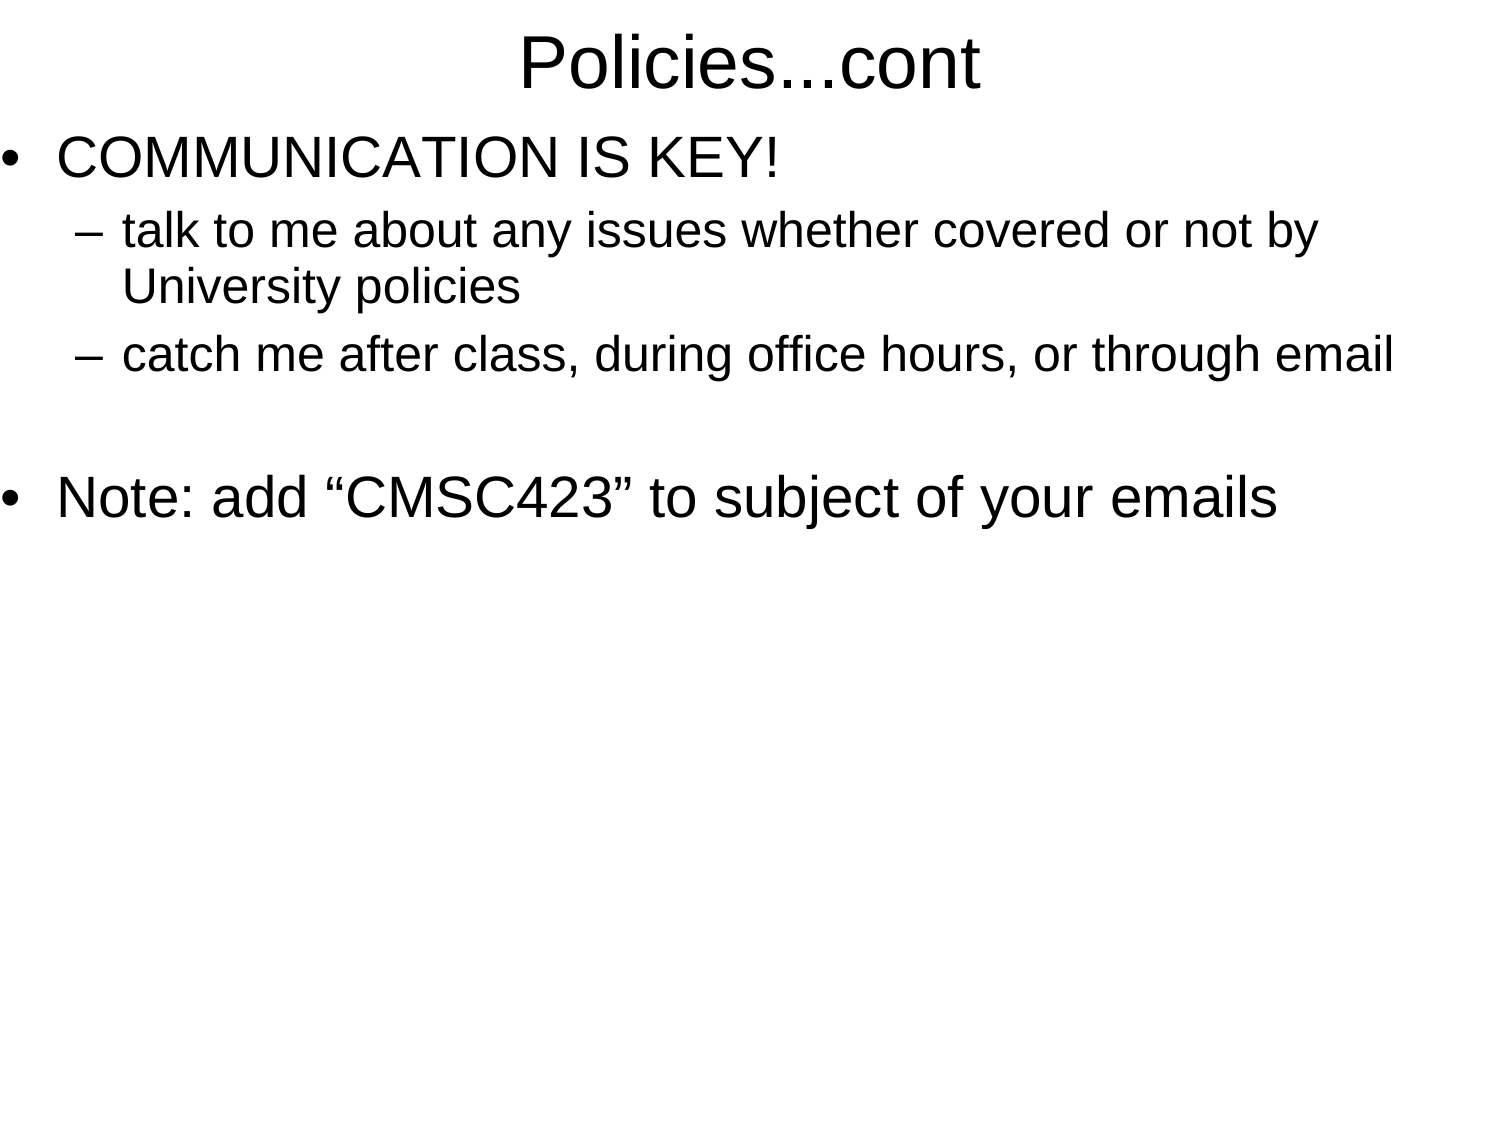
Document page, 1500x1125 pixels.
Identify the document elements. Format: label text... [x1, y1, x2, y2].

title Policies...cont [0, 17, 1500, 108]
list COMMUNICATION IS KEY! talk to me about any issues whether covered or not by University policies catch me after class, during office hours, or through email Note: add “CMSC423” to subject of your emails [0, 124, 1500, 1111]
